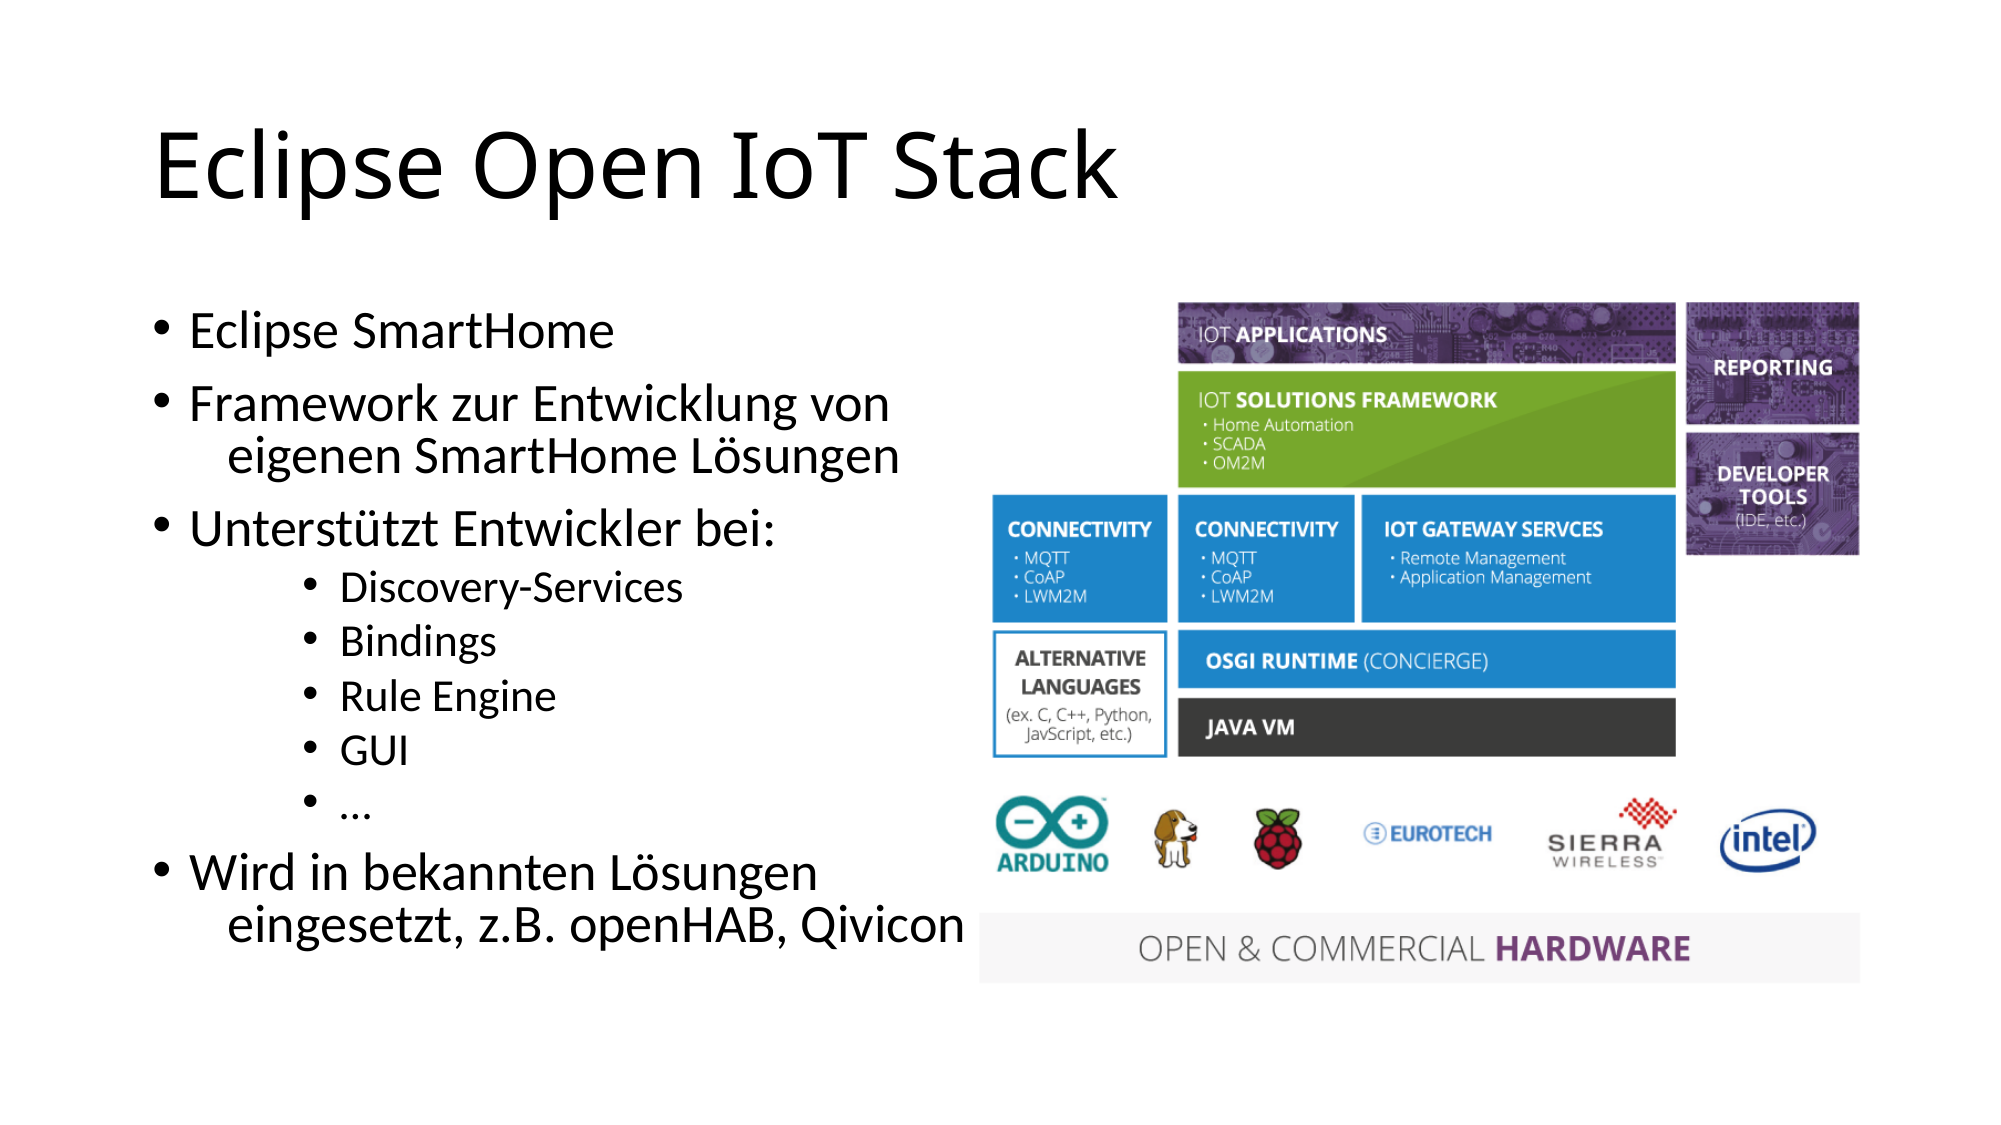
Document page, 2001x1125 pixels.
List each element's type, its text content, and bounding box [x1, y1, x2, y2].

list Eclipse SmartHome Framework zur Entwicklung von eigenen SmartHome Lösungen Unterstützt Entwickler bei: Discovery-Services Bindings Rule Engine GUI … Wird in bekannten Lösungen eingesetzt, z.B. openHAB, Qivicon [137, 299, 988, 1014]
title Eclipse Open IoT Stack [137, 59, 1863, 278]
picture [977, 299, 1863, 986]
